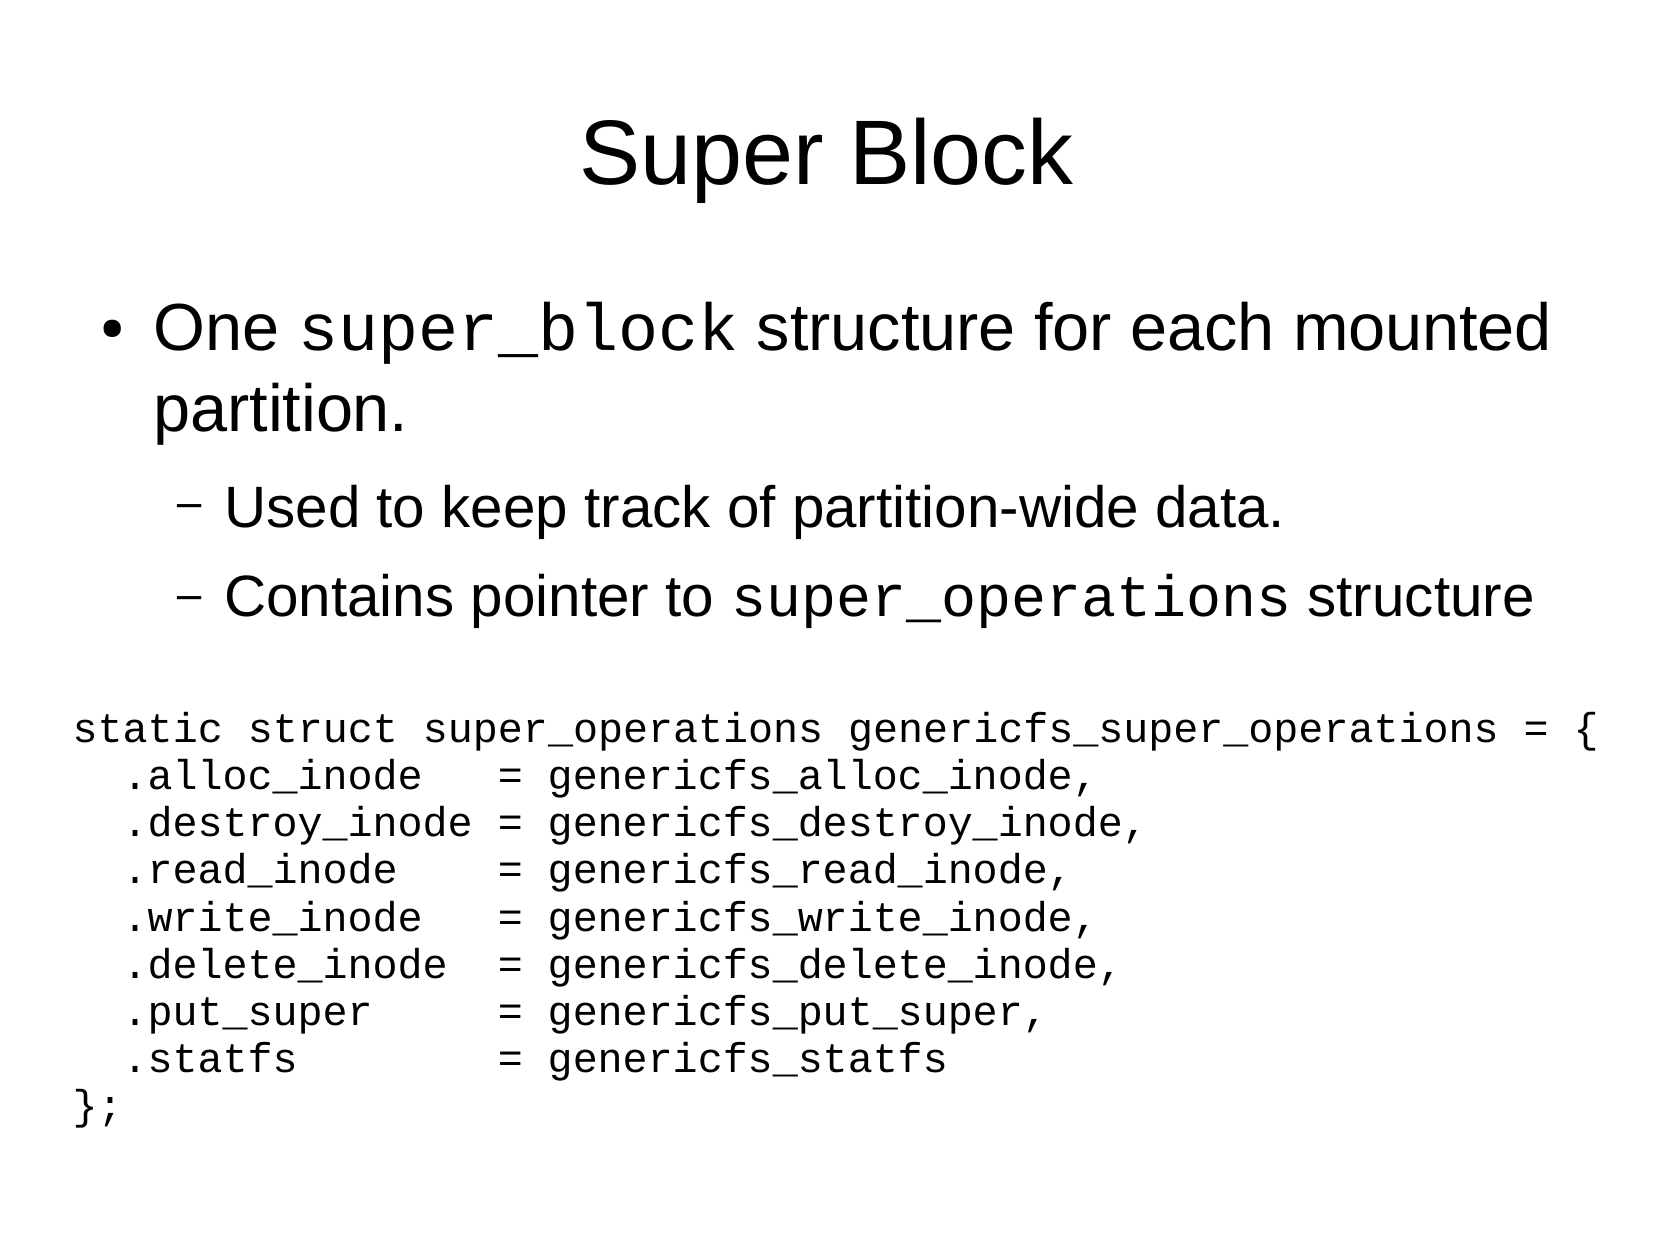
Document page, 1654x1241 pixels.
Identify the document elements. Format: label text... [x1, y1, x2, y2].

text_box static struct super_operations genericfs_super_operations = { .alloc_inode = genericfs_alloc_inode, .destroy_inode = genericfs_destroy_inode, .read_inode = genericfs_read_inode, .write_inode = genericfs_write_inode, .delete_inode = genericfs_delete_inode, .put_super = genericfs_put_super, .statfs = genericfs_statfs }; [57, 700, 1613, 1163]
title Super Block [82, 49, 1571, 257]
list One super_block structure for each mounted partition. Used to keep track of partition-wide data. Contains pointer to super_operations structure [82, 290, 1571, 700]
